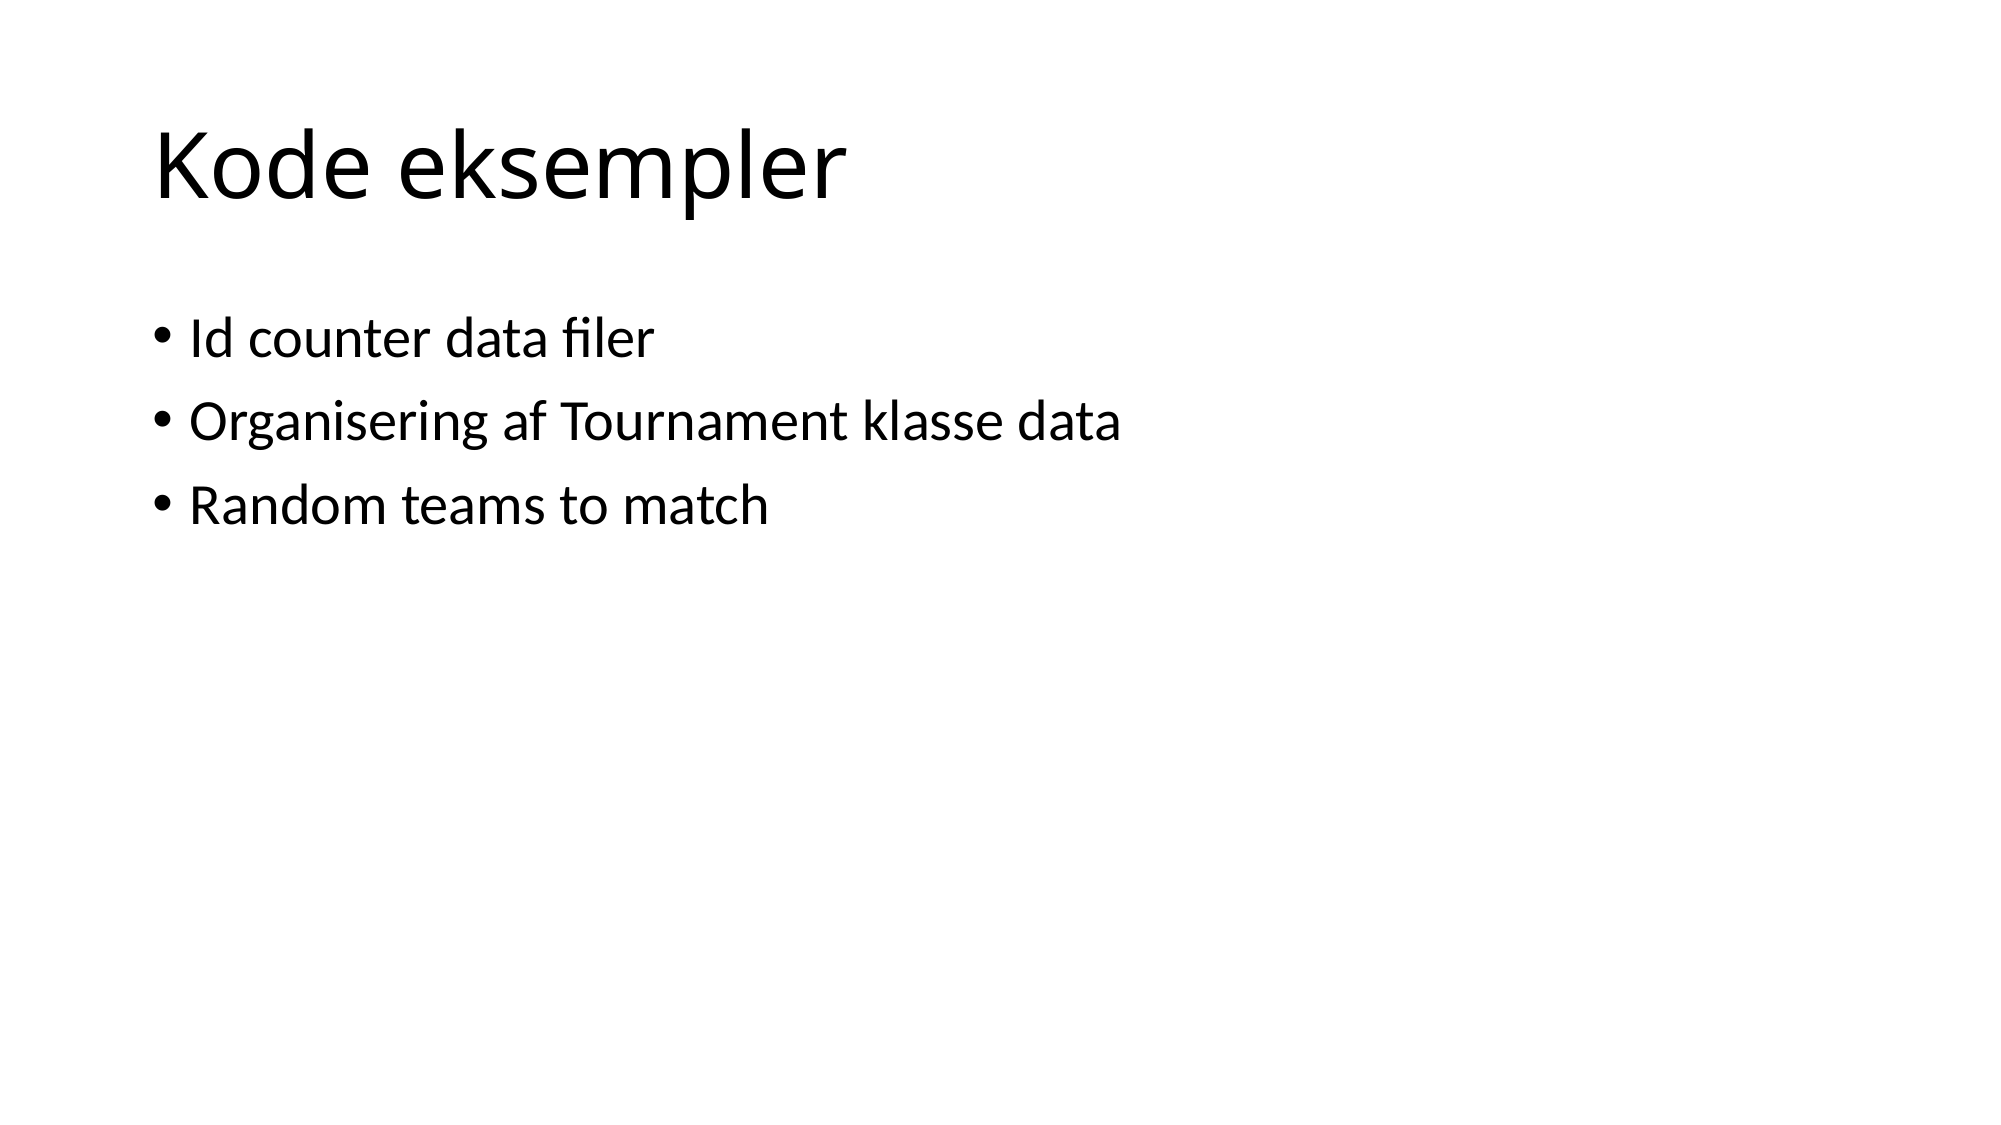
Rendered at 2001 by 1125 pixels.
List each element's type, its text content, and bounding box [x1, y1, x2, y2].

text_box [337, 468, 346, 530]
title Kode eksempler [137, 59, 1863, 278]
list Id counter data filer Organisering af Tournament klasse data Random teams to match [137, 299, 1863, 1014]
